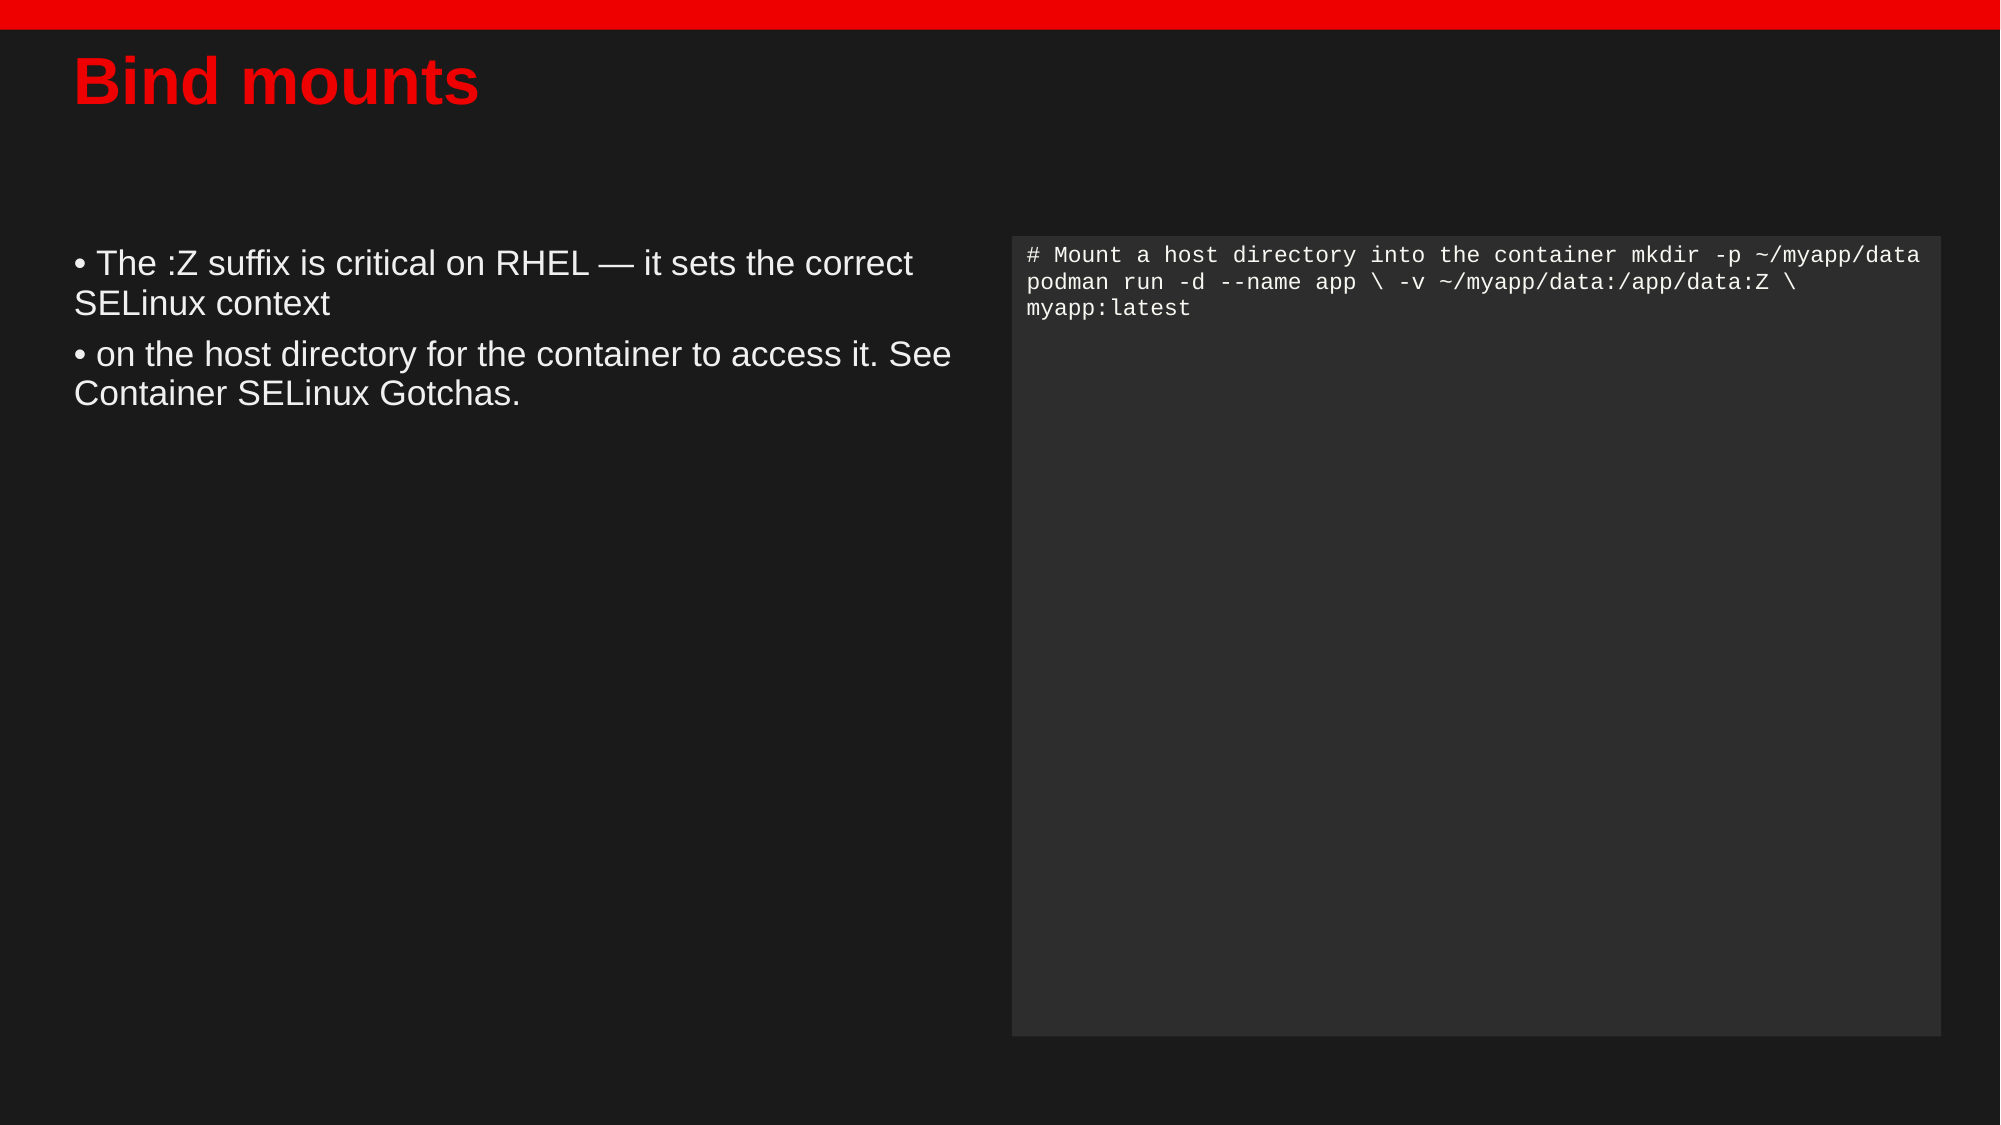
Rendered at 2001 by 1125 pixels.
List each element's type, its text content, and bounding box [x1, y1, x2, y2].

text_box Bind mounts [59, 36, 1942, 208]
text_box # Mount a host directory into the container mkdir -p ~/myapp/data podman run -d --name app \ -v ~/myapp/data:/app/data:Z \ myapp:latest [1011, 236, 1942, 1037]
text_box • The :Z suffix is critical on RHEL — it sets the correct SELinux context • on the host directory for the container to access it. See Container SELinux Gotchas. [59, 236, 989, 1037]
text_box [0, 0, 2001, 30]
